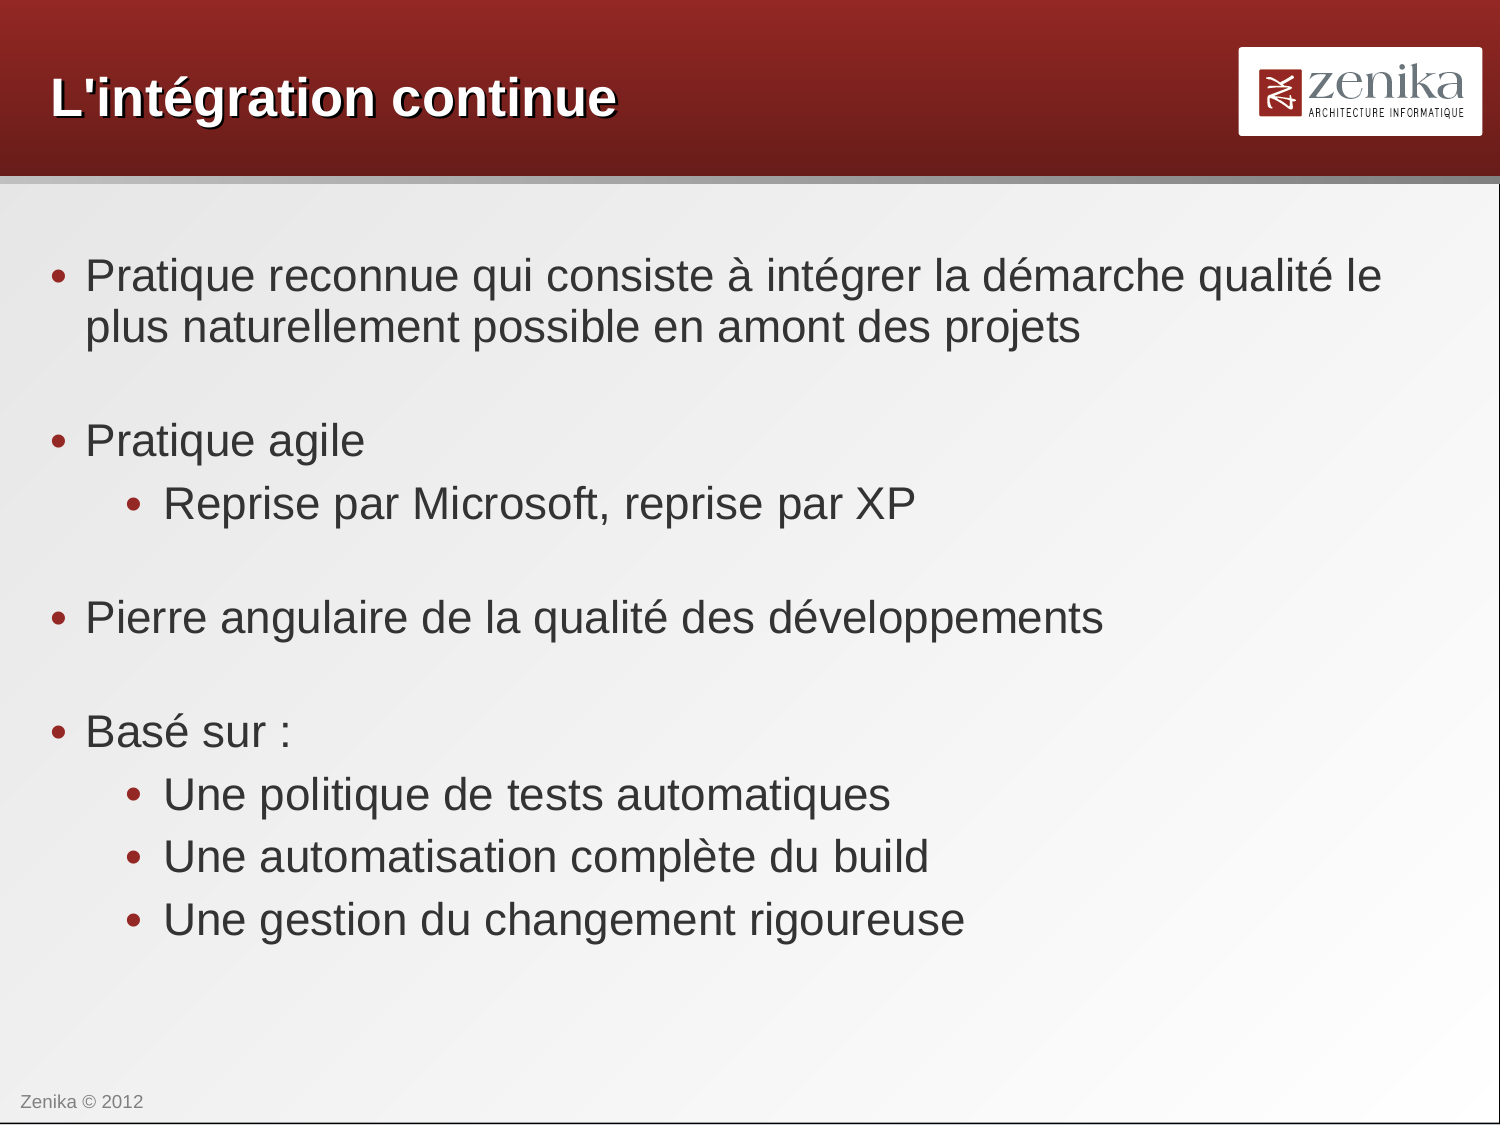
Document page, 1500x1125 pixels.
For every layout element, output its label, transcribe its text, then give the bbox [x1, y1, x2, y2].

list Pratique reconnue qui consiste à intégrer la démarche qualité le plus naturellement possible en amont des projets Pratique agile Reprise par Microsoft, reprise par XP Pierre angulaire de la qualité des développements Basé sur : Une politique de tests automatiques Une automatisation complète du build Une gestion du changement rigoureuse [50, 249, 1435, 1079]
picture [1257, 58, 1464, 125]
title L'intégration continue [50, 15, 1206, 180]
